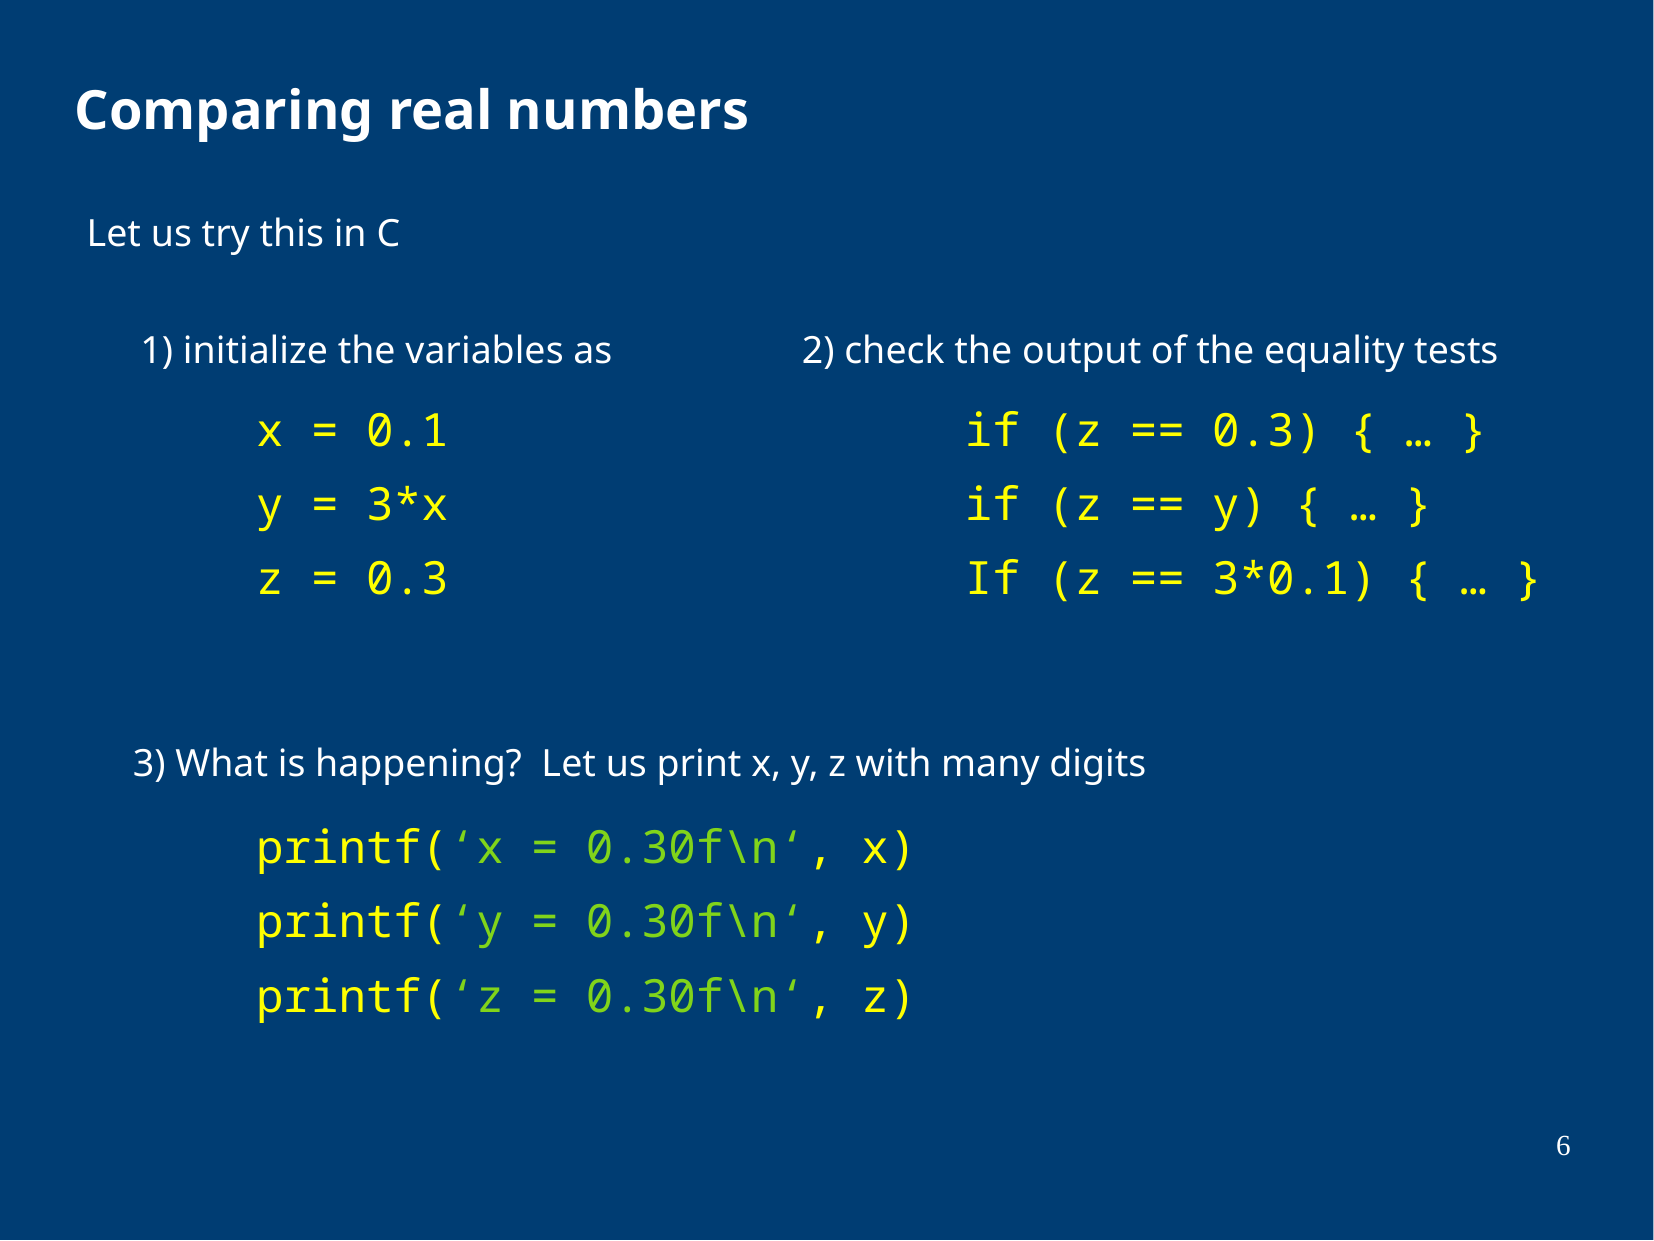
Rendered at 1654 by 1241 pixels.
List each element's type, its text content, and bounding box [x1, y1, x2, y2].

text_box 3) What is happening? Let us print x, y, z with many digits [118, 729, 1648, 805]
text_box 1) initialize the variables as [125, 316, 787, 393]
text_box printf(‘x = 0.30f\n‘, x) printf(‘y = 0.30f\n‘, y) printf(‘z = 0.30f\n‘, z) [241, 807, 1491, 1072]
text_box x = 0.1 y = 3*x z = 0.3 [241, 393, 538, 654]
text_box if (z == 0.3) { … } if (z == y) { … } If (z == 3*0.1) { … } [950, 389, 1558, 655]
text_box 2) check the output of the equality tests [787, 316, 1654, 393]
text_box Comparing real numbers [60, 64, 1050, 165]
text_box Let us try this in C [71, 199, 723, 275]
